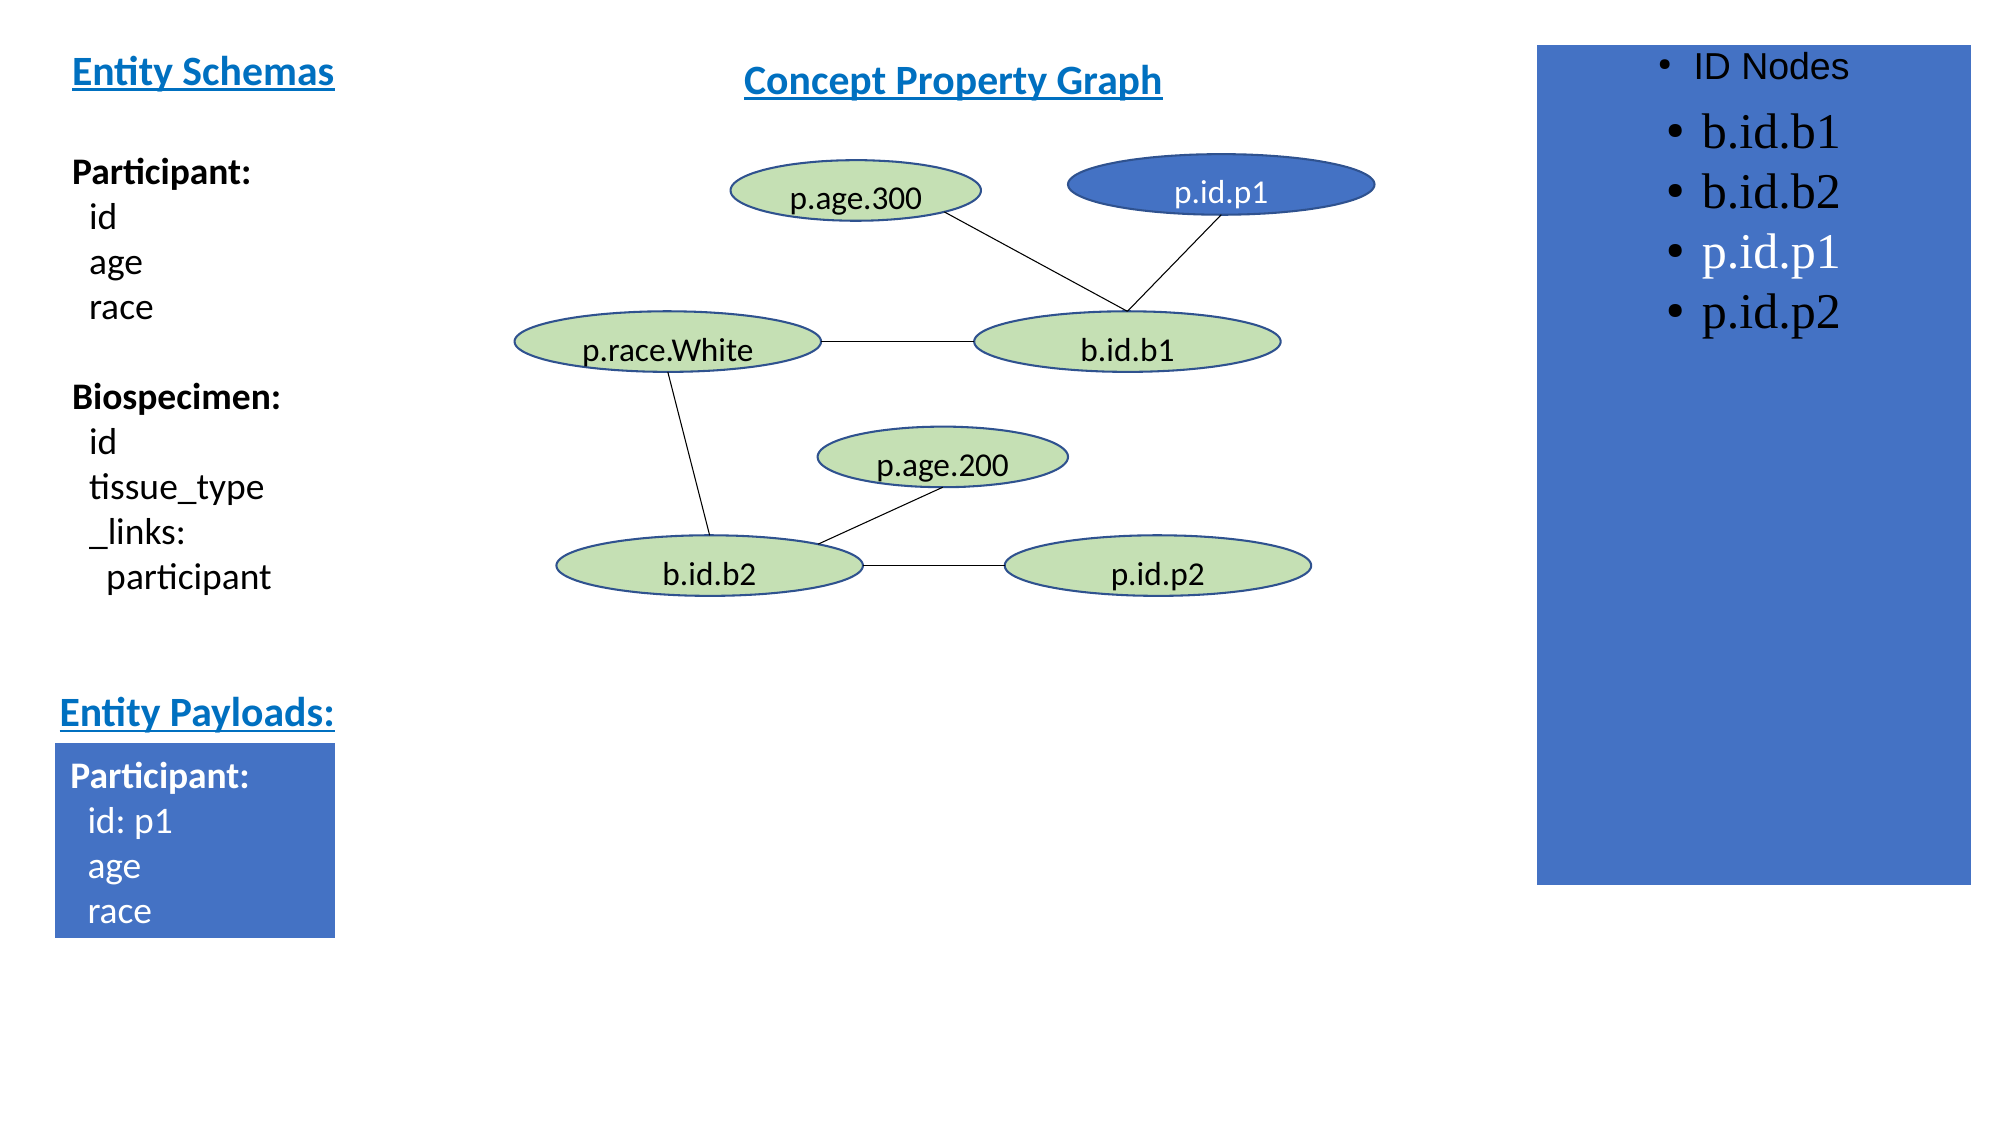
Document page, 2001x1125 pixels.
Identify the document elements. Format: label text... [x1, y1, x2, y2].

text_box p.age.200 [817, 426, 1069, 488]
text_box p.age.300 [730, 160, 981, 221]
table_cell [1537, 345, 1971, 405]
table_cell p.id.p1 [1537, 225, 1971, 285]
table_cell b.id.b2 [1537, 165, 1971, 225]
table_cell [1537, 525, 1971, 585]
text_box Entity Payloads: [44, 677, 353, 744]
text_box p.race.White [514, 311, 821, 372]
text_box p.id.p2 [1004, 535, 1312, 596]
text_box Concept Property Graph [729, 45, 1182, 111]
table_cell [1537, 405, 1971, 465]
text_box Participant: id: p1 age race [55, 743, 335, 938]
table_cell b.id.b1 [1537, 105, 1971, 165]
text_box Participant: id age race Biospecimen: id tissue_type _links: participant [57, 139, 298, 610]
table_cell [1537, 465, 1971, 525]
text_box b.id.b2 [556, 535, 863, 596]
text_box p.id.p1 [1068, 154, 1375, 215]
table_cell [1537, 585, 1971, 645]
table_cell [1537, 645, 1971, 705]
table_cell [1537, 705, 1971, 765]
text_box b.id.b1 [974, 311, 1281, 372]
table_cell p.id.p2 [1537, 285, 1971, 345]
table_cell [1537, 765, 1971, 825]
text_box Entity Schemas [57, 36, 353, 102]
table_cell [1537, 825, 1971, 885]
table_header ID Nodes [1537, 45, 1971, 105]
